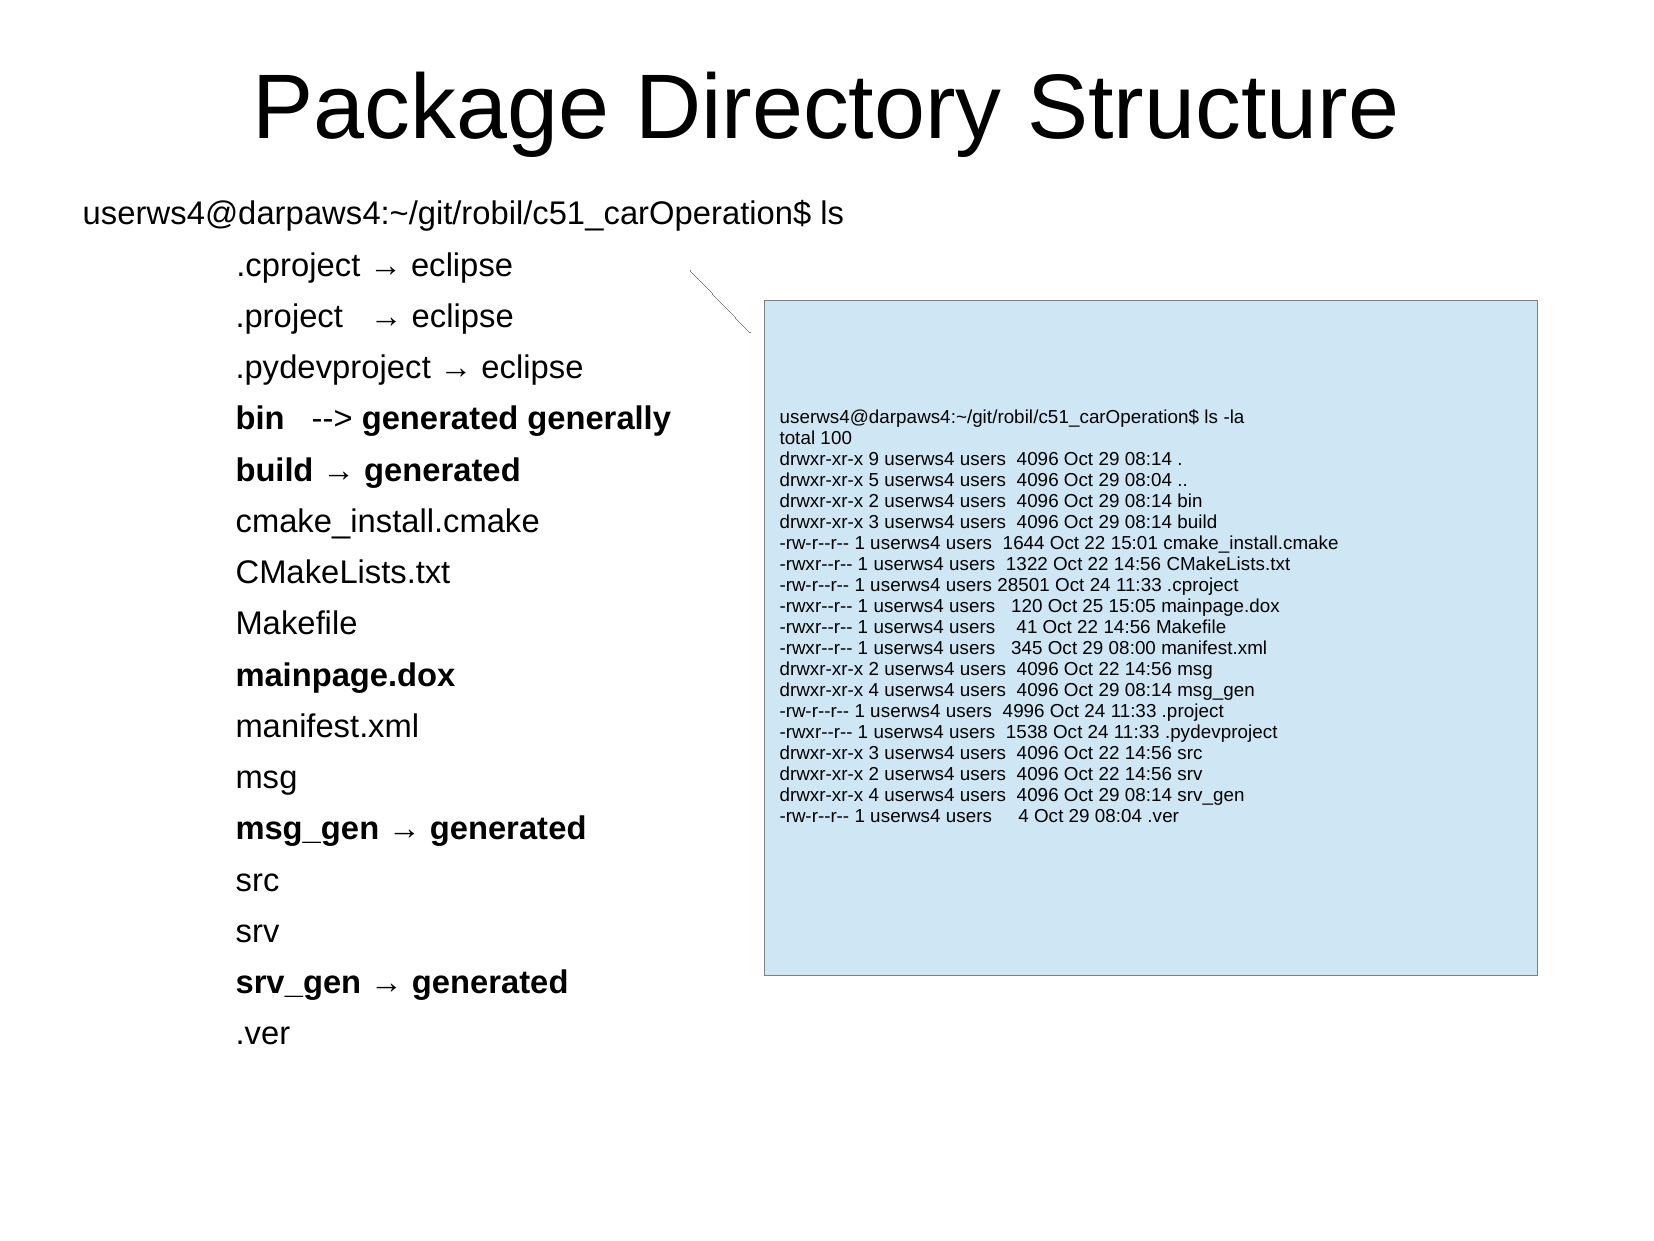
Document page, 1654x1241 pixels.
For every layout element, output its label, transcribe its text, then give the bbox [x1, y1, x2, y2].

list userws4@darpaws4:~/git/robil/c51_carOperation$ ls .cproject → eclipse .project → eclipse .pydevproject → eclipse bin --> generated generally build → generated cmake_install.cmake CMakeLists.txt Makefile mainpage.dox manifest.xml msg msg_gen → generated src srv srv_gen → generated .ver [82, 195, 1538, 1156]
title Package Directory Structure [82, 49, 1571, 166]
text_box userws4@darpaws4:~/git/robil/c51_carOperation$ ls -la total 100 drwxr-xr-x 9 userws4 users 4096 Oct 29 08:14 . drwxr-xr-x 5 userws4 users 4096 Oct 29 08:04 .. drwxr-xr-x 2 userws4 users 4096 Oct 29 08:14 bin drwxr-xr-x 3 userws4 users 4096 Oct 29 08:14 build -rw-r--r-- 1 userws4 users 1644 Oct 22 15:01 cmake_install.cmake -rwxr--r-- 1 userws4 users 1322 Oct 22 14:56 CMakeLists.txt -rw-r--r-- 1 userws4 users 28501 Oct 24 11:33 .cproject -rwxr--r-- 1 userws4 users 120 Oct 25 15:05 mainpage.dox -rwxr--r-- 1 userws4 users 41 Oct 22 14:56 Makefile -rwxr--r-- 1 userws4 users 345 Oct 29 08:00 manifest.xml drwxr-xr-x 2 userws4 users 4096 Oct 22 14:56 msg drwxr-xr-x 4 userws4 users 4096 Oct 29 08:14 msg_gen -rw-r--r-- 1 userws4 users 4996 Oct 24 11:33 .project -rwxr--r-- 1 userws4 users 1538 Oct 24 11:33 .pydevproject drwxr-xr-x 3 userws4 users 4096 Oct 22 14:56 src drwxr-xr-x 2 userws4 users 4096 Oct 22 14:56 srv drwxr-xr-x 4 userws4 users 4096 Oct 29 08:14 srv_gen -rw-r--r-- 1 userws4 users 4 Oct 29 08:04 .ver [765, 300, 1538, 975]
